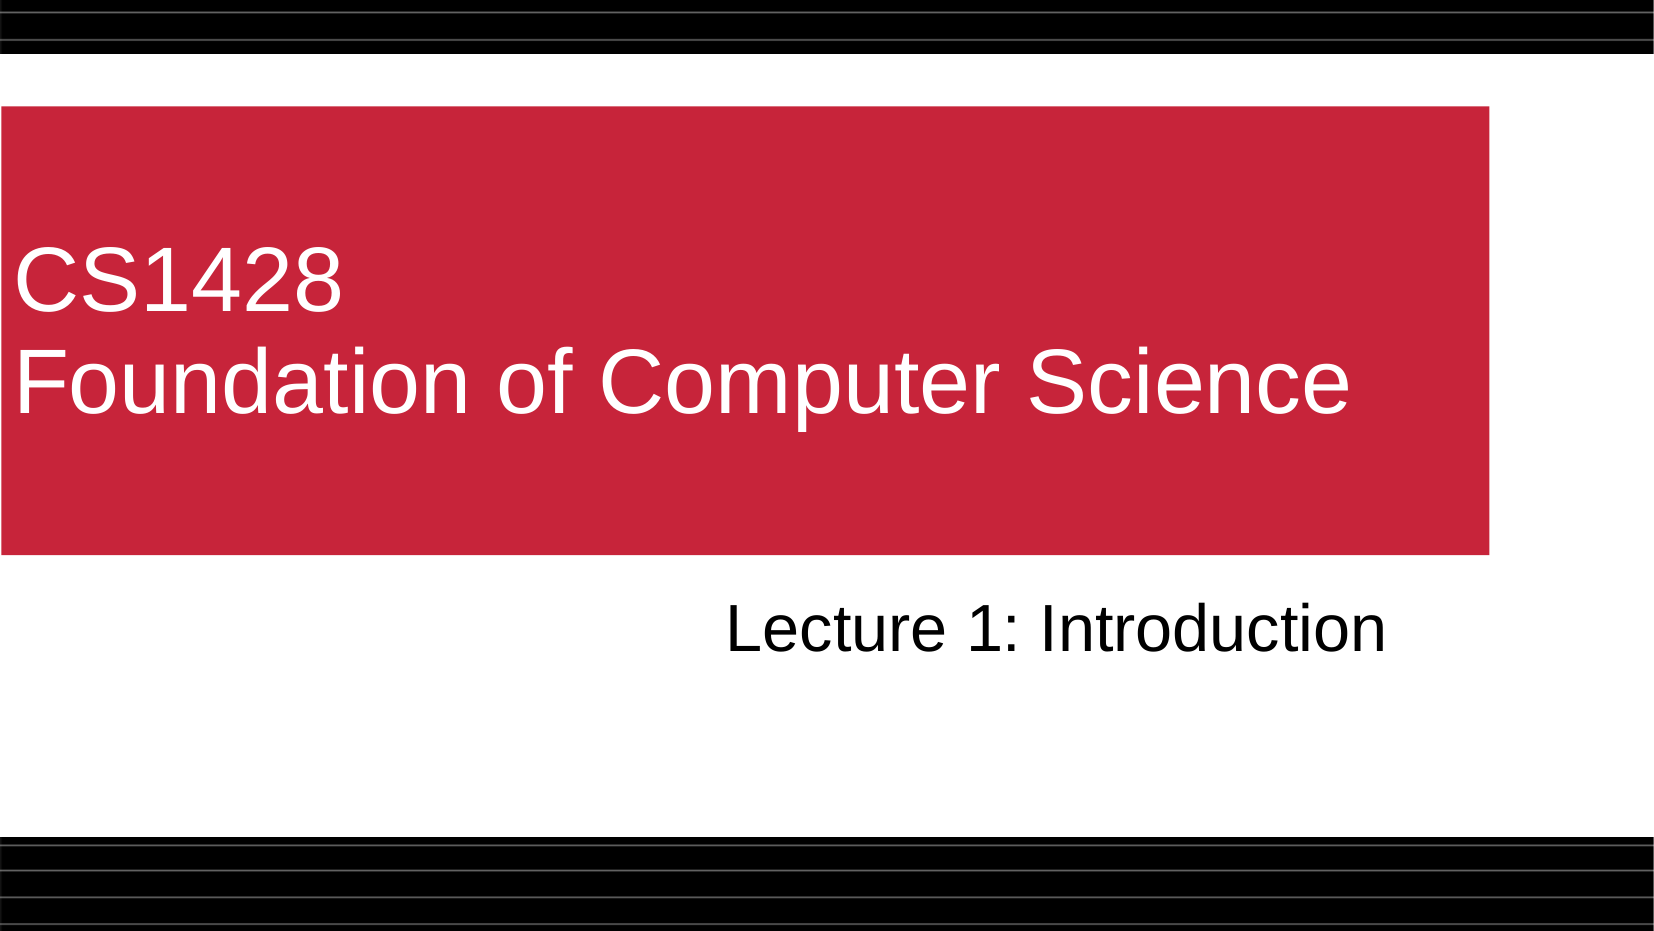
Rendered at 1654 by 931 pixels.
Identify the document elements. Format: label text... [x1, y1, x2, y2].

picture [0, 837, 1654, 931]
picture [0, 0, 1654, 54]
subtitle Lecture 1: Introduction [625, 590, 1489, 804]
title CS1428 Foundation of Computer Science [1, 106, 1490, 556]
